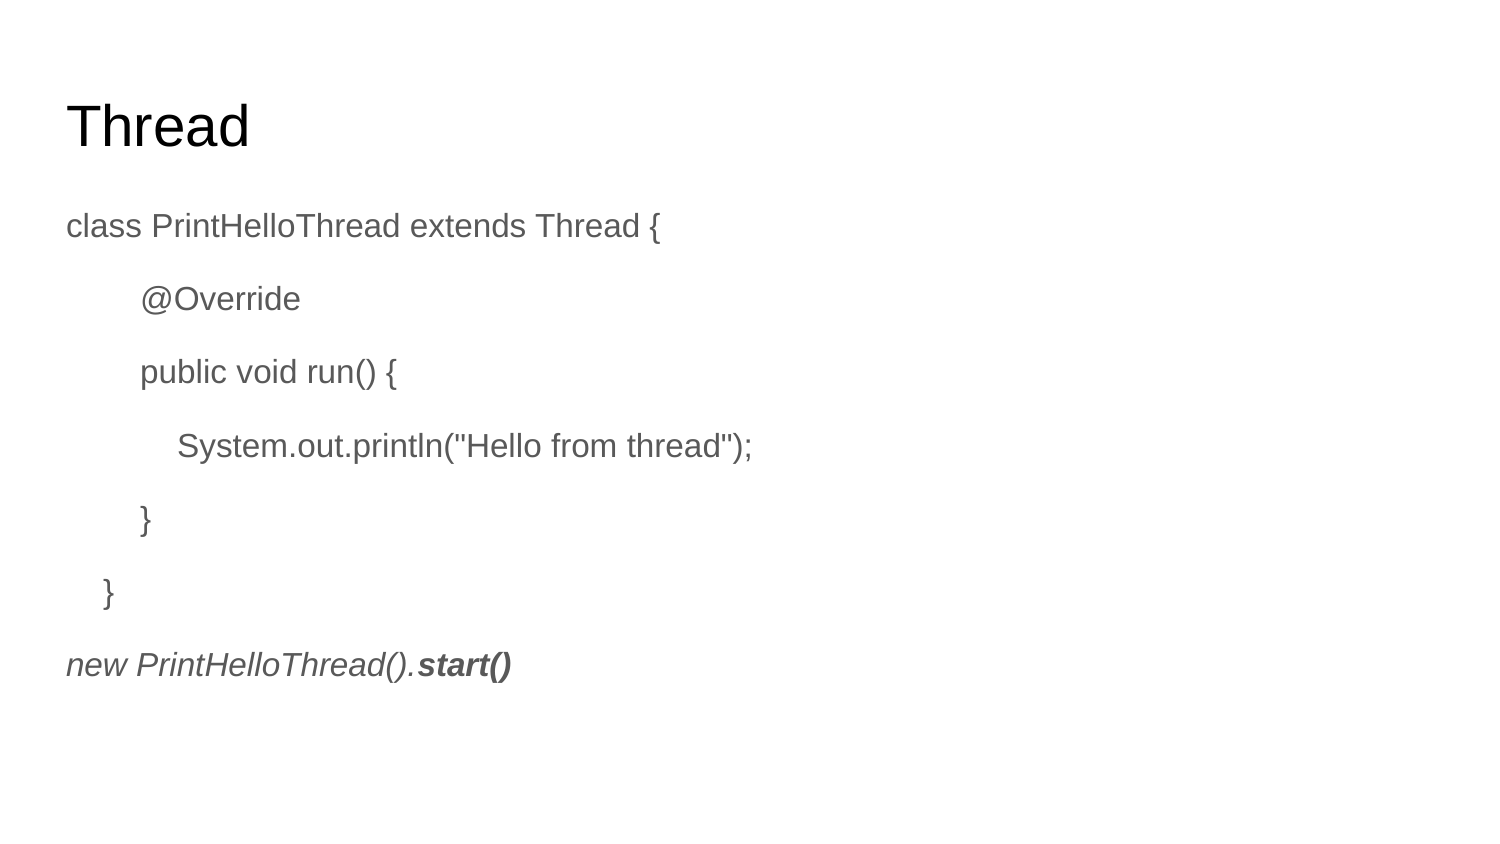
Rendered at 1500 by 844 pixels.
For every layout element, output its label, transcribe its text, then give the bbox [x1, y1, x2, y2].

list class PrintHelloThread extends Thread { @Override public void run() { System.out.println("Hello from thread"); } } new PrintHelloThread().start() [51, 189, 1284, 750]
title Thread [51, 72, 1449, 167]
